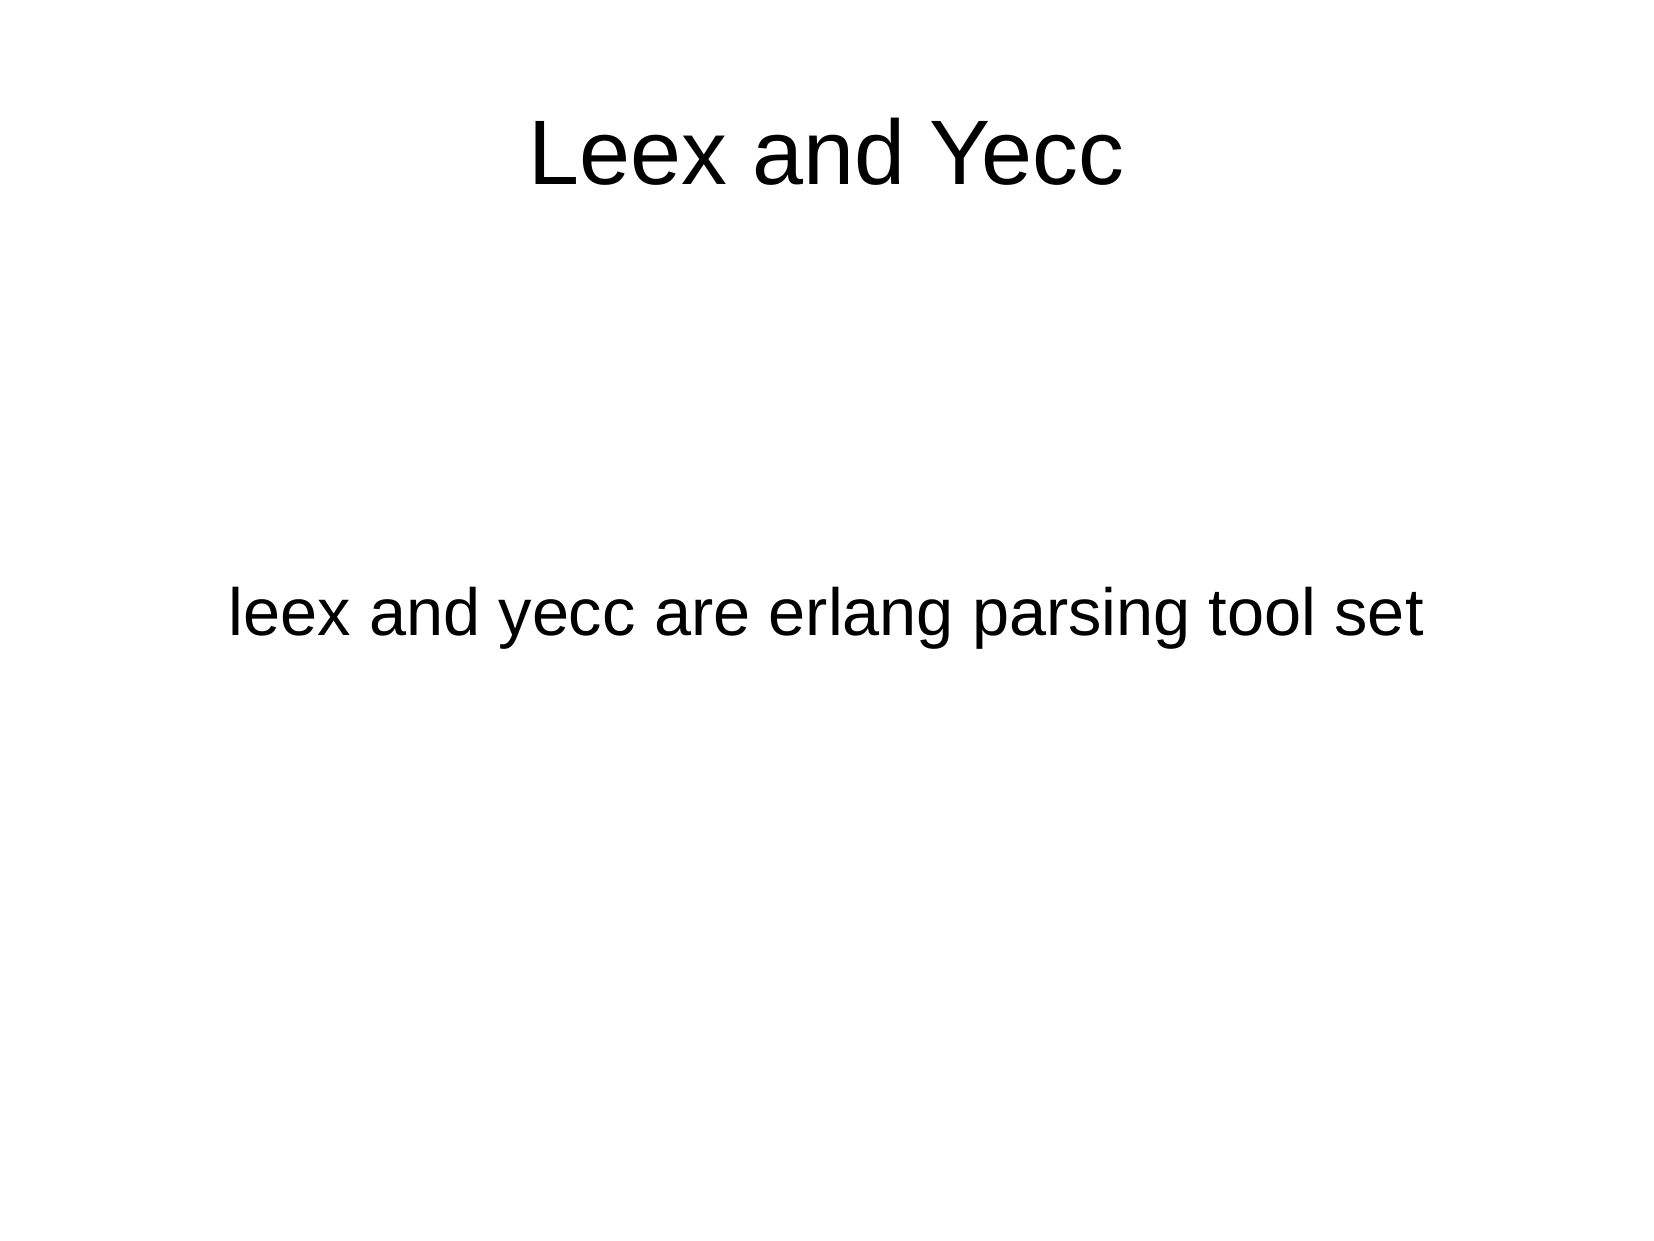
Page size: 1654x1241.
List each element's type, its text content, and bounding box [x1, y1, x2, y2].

subtitle leex and yecc are erlang parsing tool set [82, 290, 1571, 1010]
title Leex and Yecc [82, 49, 1571, 257]
